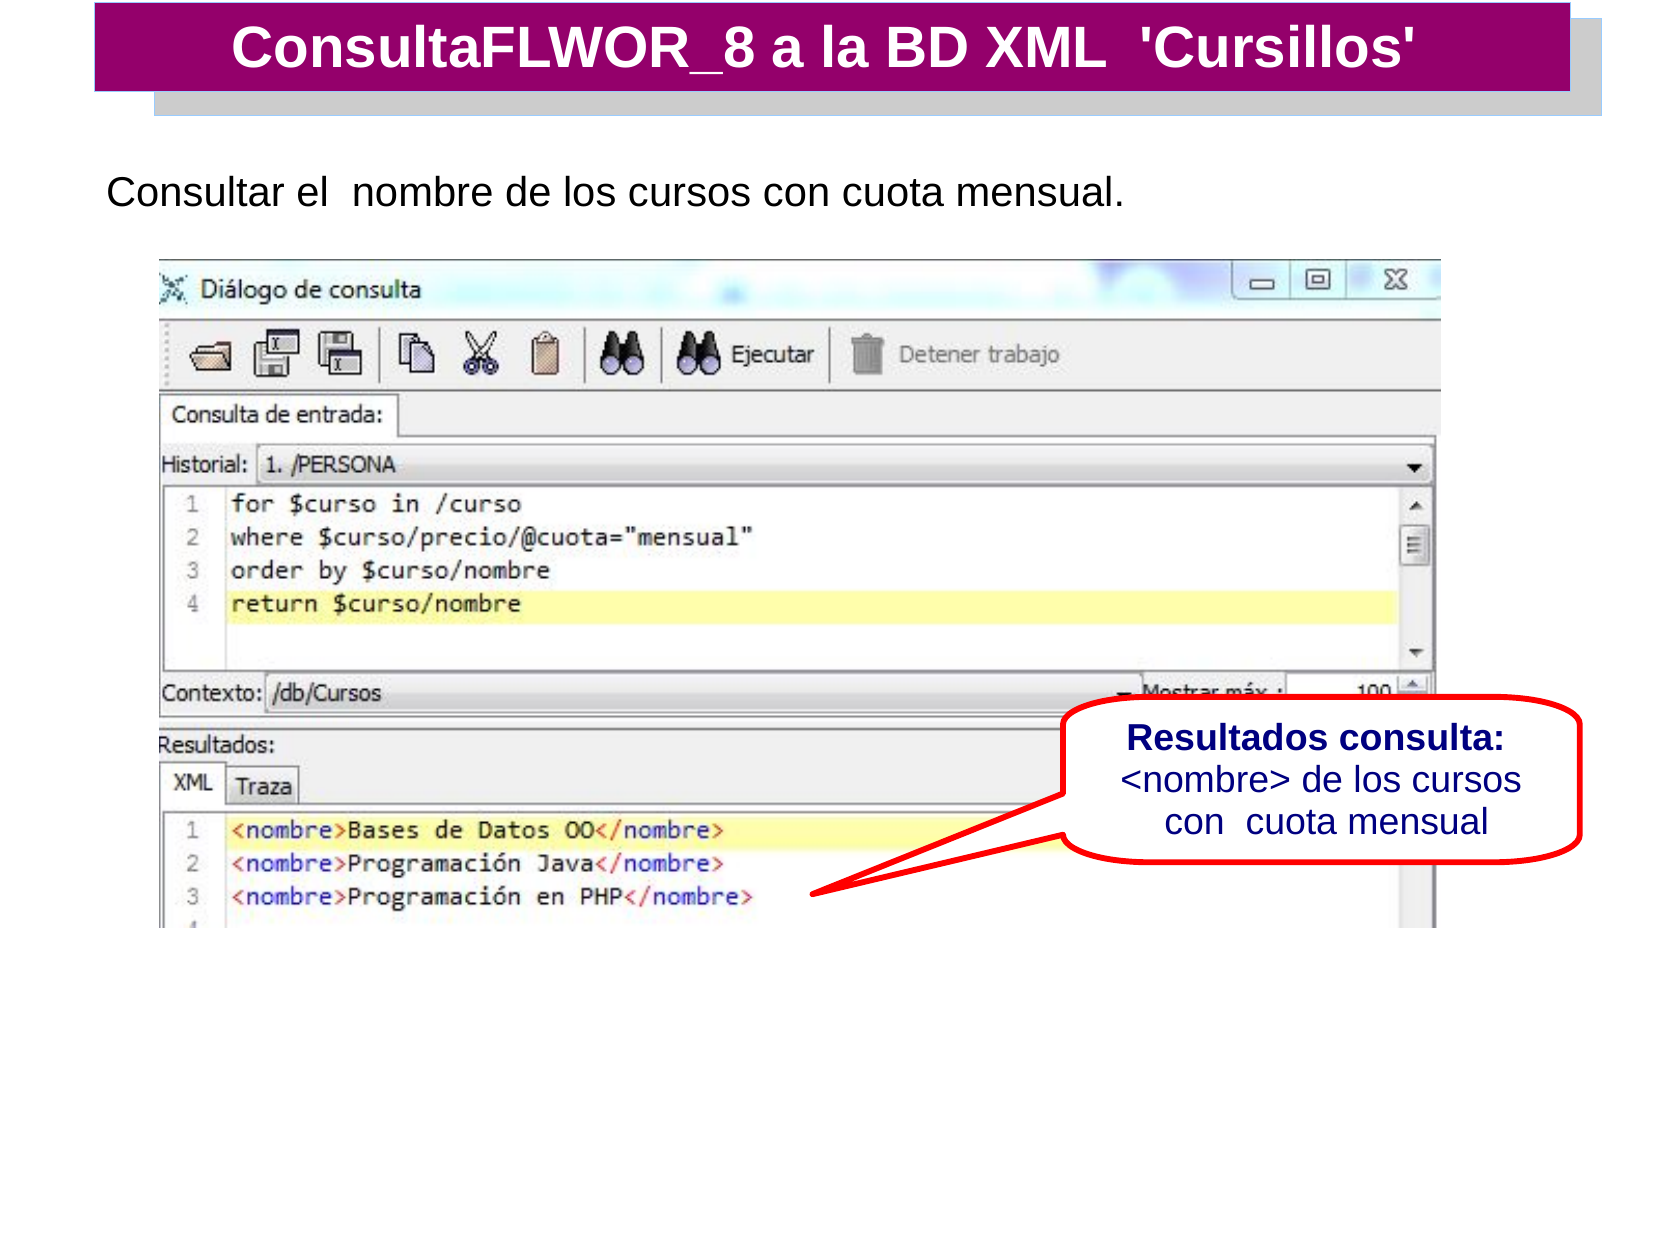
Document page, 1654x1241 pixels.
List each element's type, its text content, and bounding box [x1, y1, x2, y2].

text_box Resultados consulta: <nombre> de los cursos con cuota mensual [812, 696, 1580, 895]
picture [159, 259, 1441, 928]
text_box Consultar el nombre de los cursos con cuota mensual. [79, 161, 1616, 272]
text_box ConsultaFLWOR_8 a la BD XML 'Cursillos' [94, 2, 1571, 92]
text_box [154, 18, 1602, 116]
